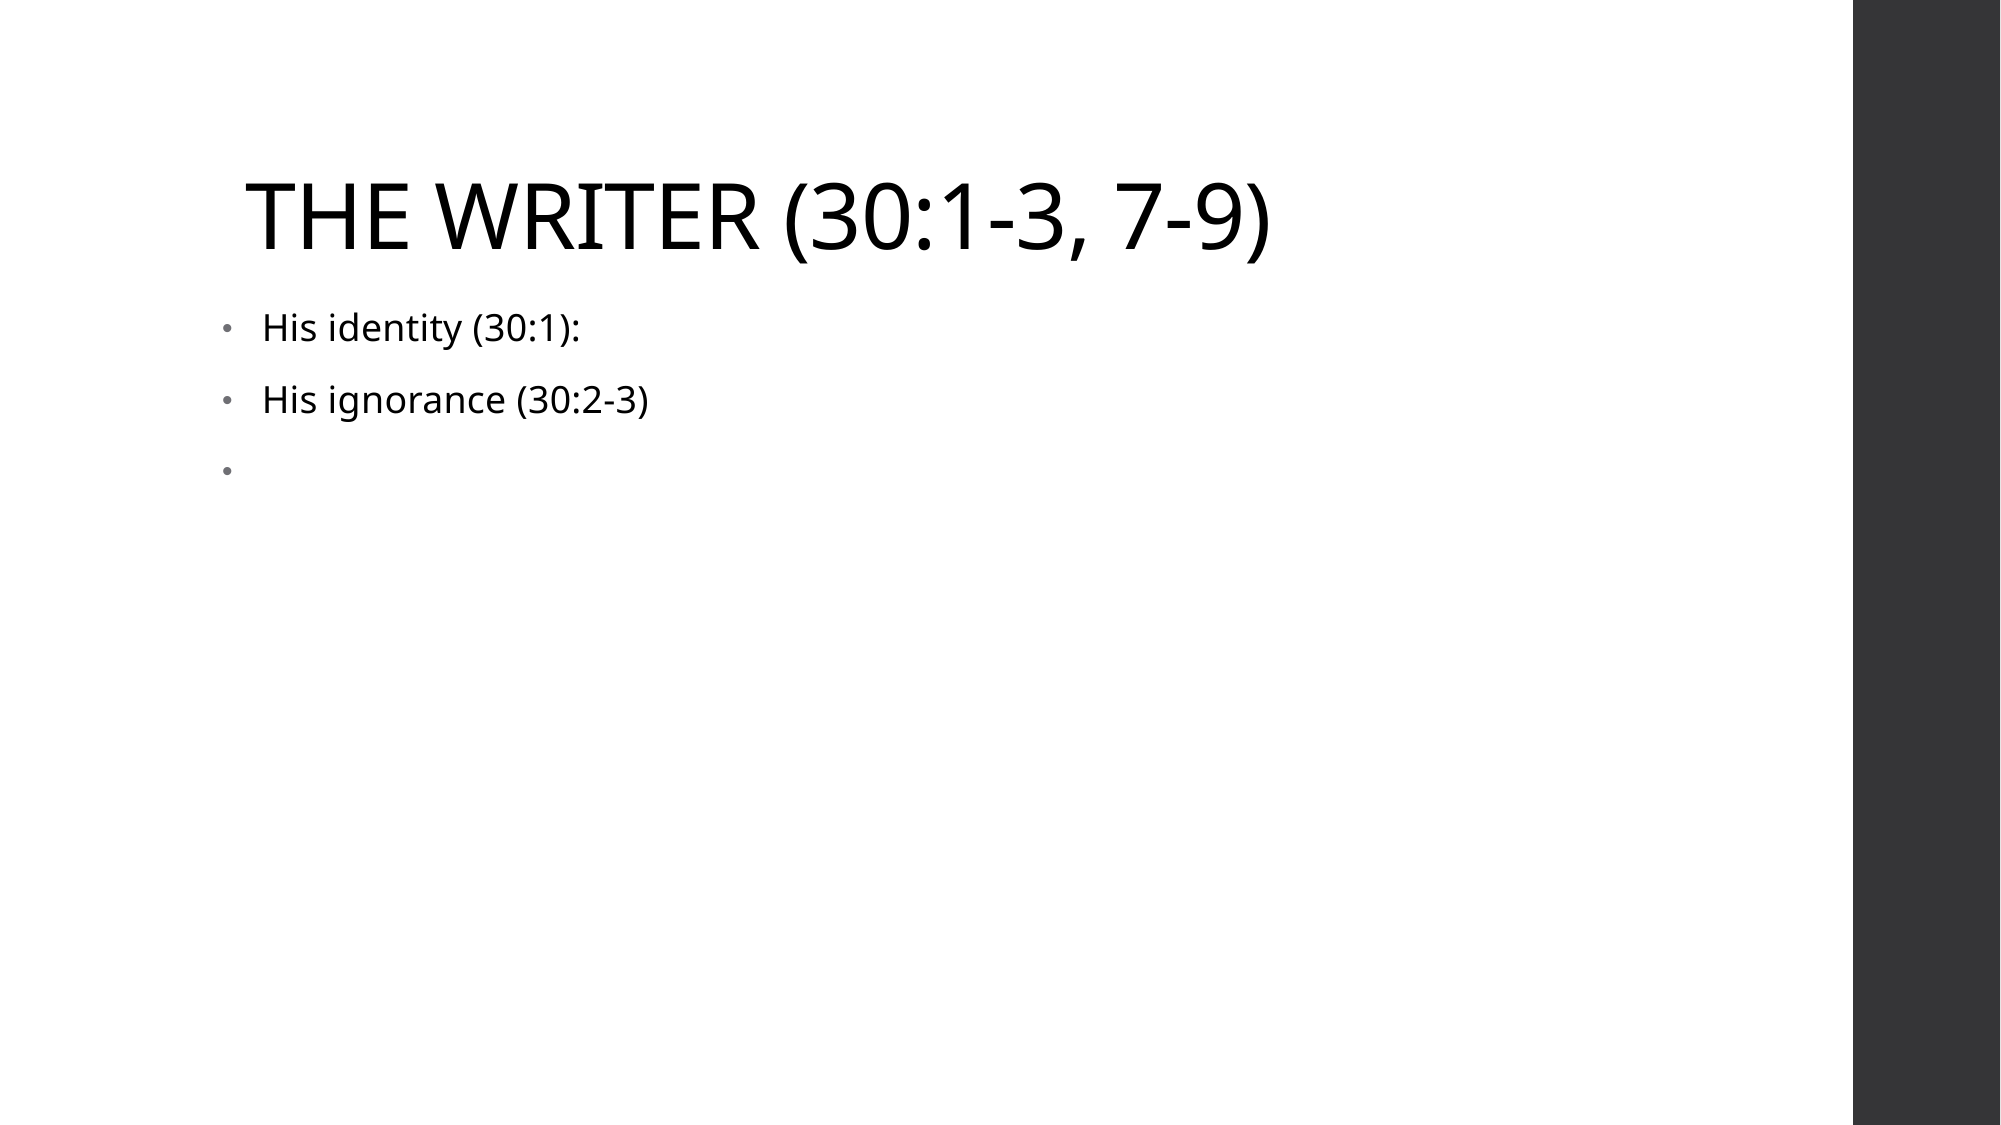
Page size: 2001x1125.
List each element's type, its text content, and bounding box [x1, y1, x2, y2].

title THE WRITER (30:1-3, 7-9) [206, 60, 1797, 278]
list His identity (30:1): His ignorance (30:2-3) [206, 299, 1617, 1014]
